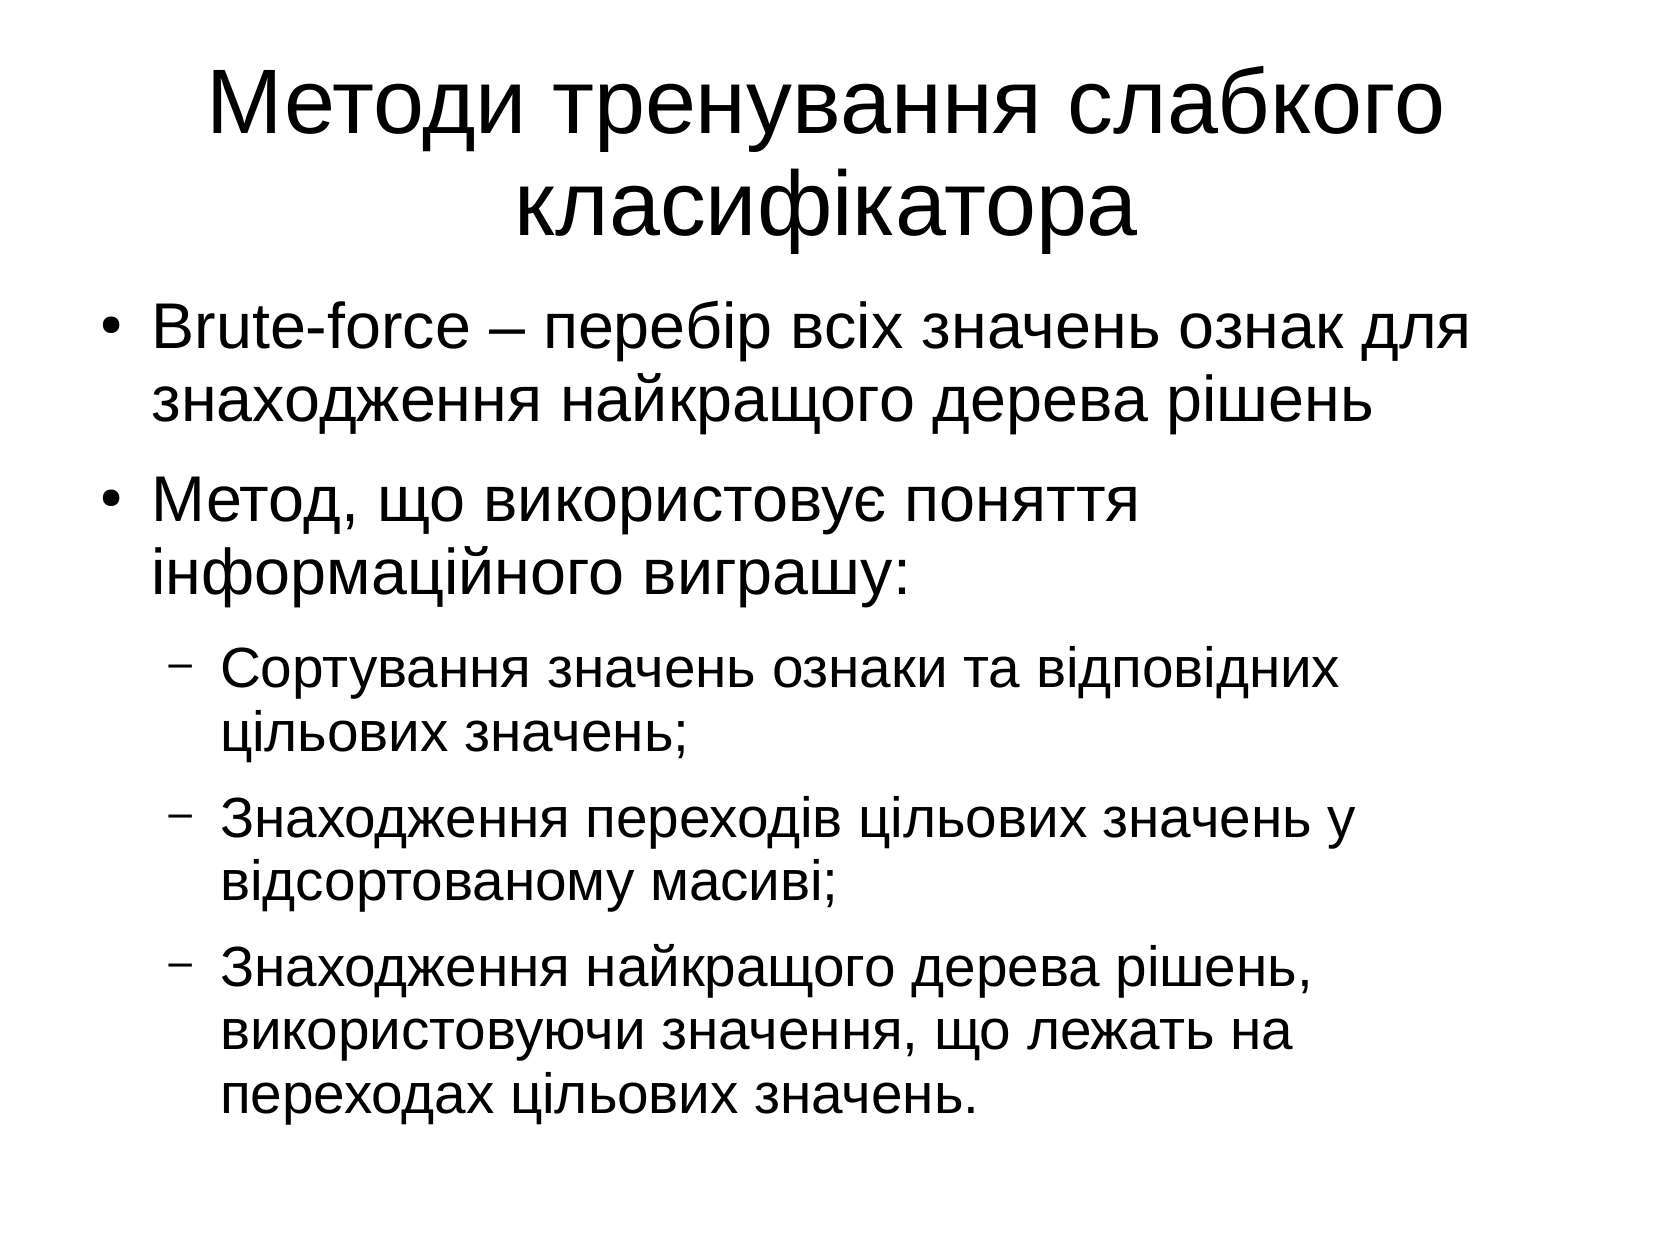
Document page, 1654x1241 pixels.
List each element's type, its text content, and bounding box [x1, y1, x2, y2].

title Методи тренування слабкого класифікатора [82, 49, 1571, 257]
list Brute-force – перебір всіх значень ознак для знаходження найкращого дерева рішень Метод, що використовує поняття інформаційного виграшу: Сортування значень ознаки та відповідних цільових значень; Знаходження переходів цільових значень у відсортованому масиві; Знаходження найкращого дерева рішень, використовуючи значення, що лежать на переходах цільових значень. [82, 290, 1538, 1126]
